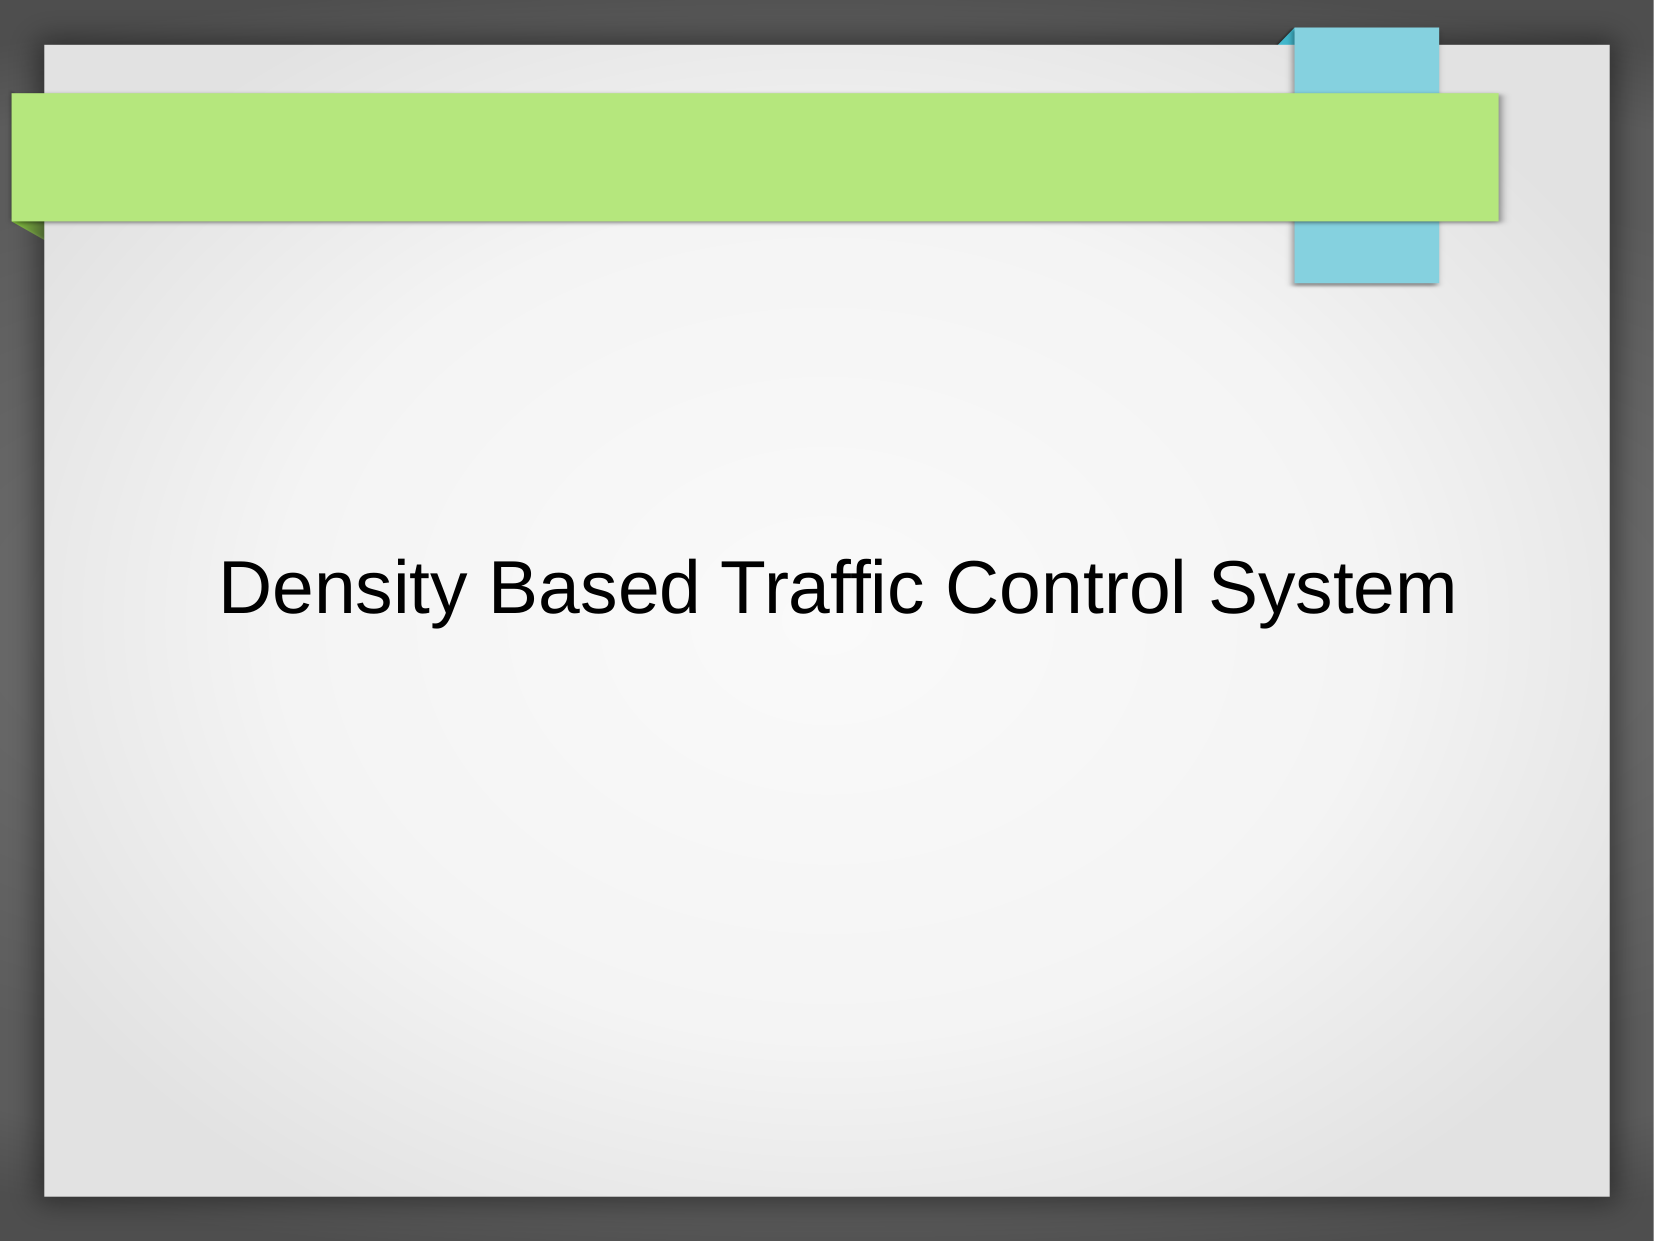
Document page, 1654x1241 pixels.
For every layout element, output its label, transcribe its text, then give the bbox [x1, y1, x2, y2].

picture [0, 0, 1654, 1241]
title Density Based Traffic Control System [94, 484, 1583, 692]
